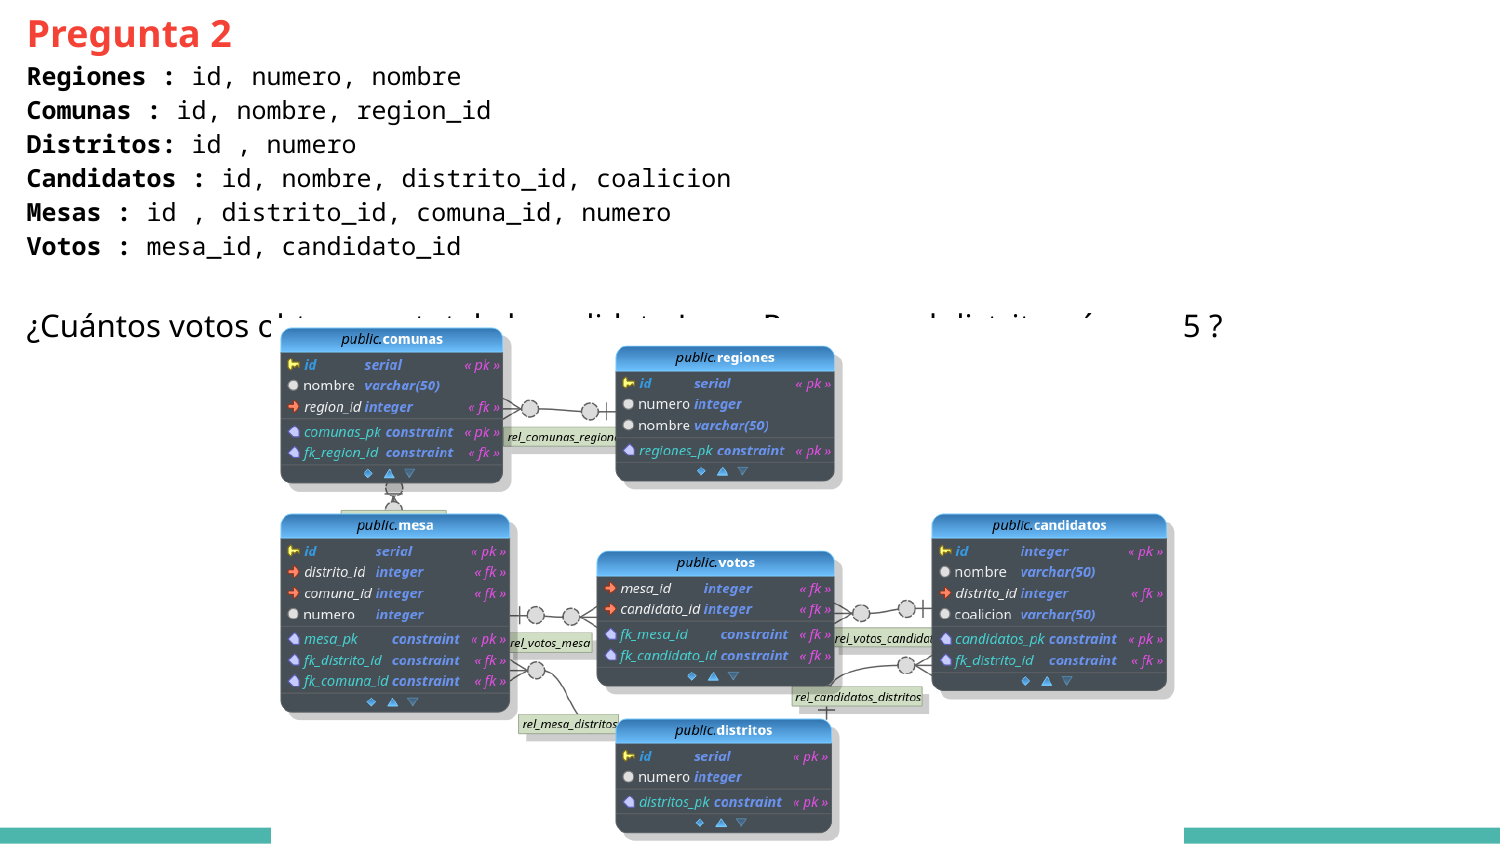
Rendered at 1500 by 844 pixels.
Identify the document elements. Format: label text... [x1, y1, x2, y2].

text_box Pregunta 2 Regiones : id, numero, nombre Comunas : id, nombre, region_id Distritos: id , numero Candidatos : id, nombre, distrito_id, coalicion Mesas : id , distrito_id, comuna_id, numero Votos : mesa_id, candidato_id ¿Cuántos votos obtuvo en total el candidato Jorge Perez por el distrito número 5 ? [11, 0, 1465, 844]
picture [271, 318, 1184, 844]
